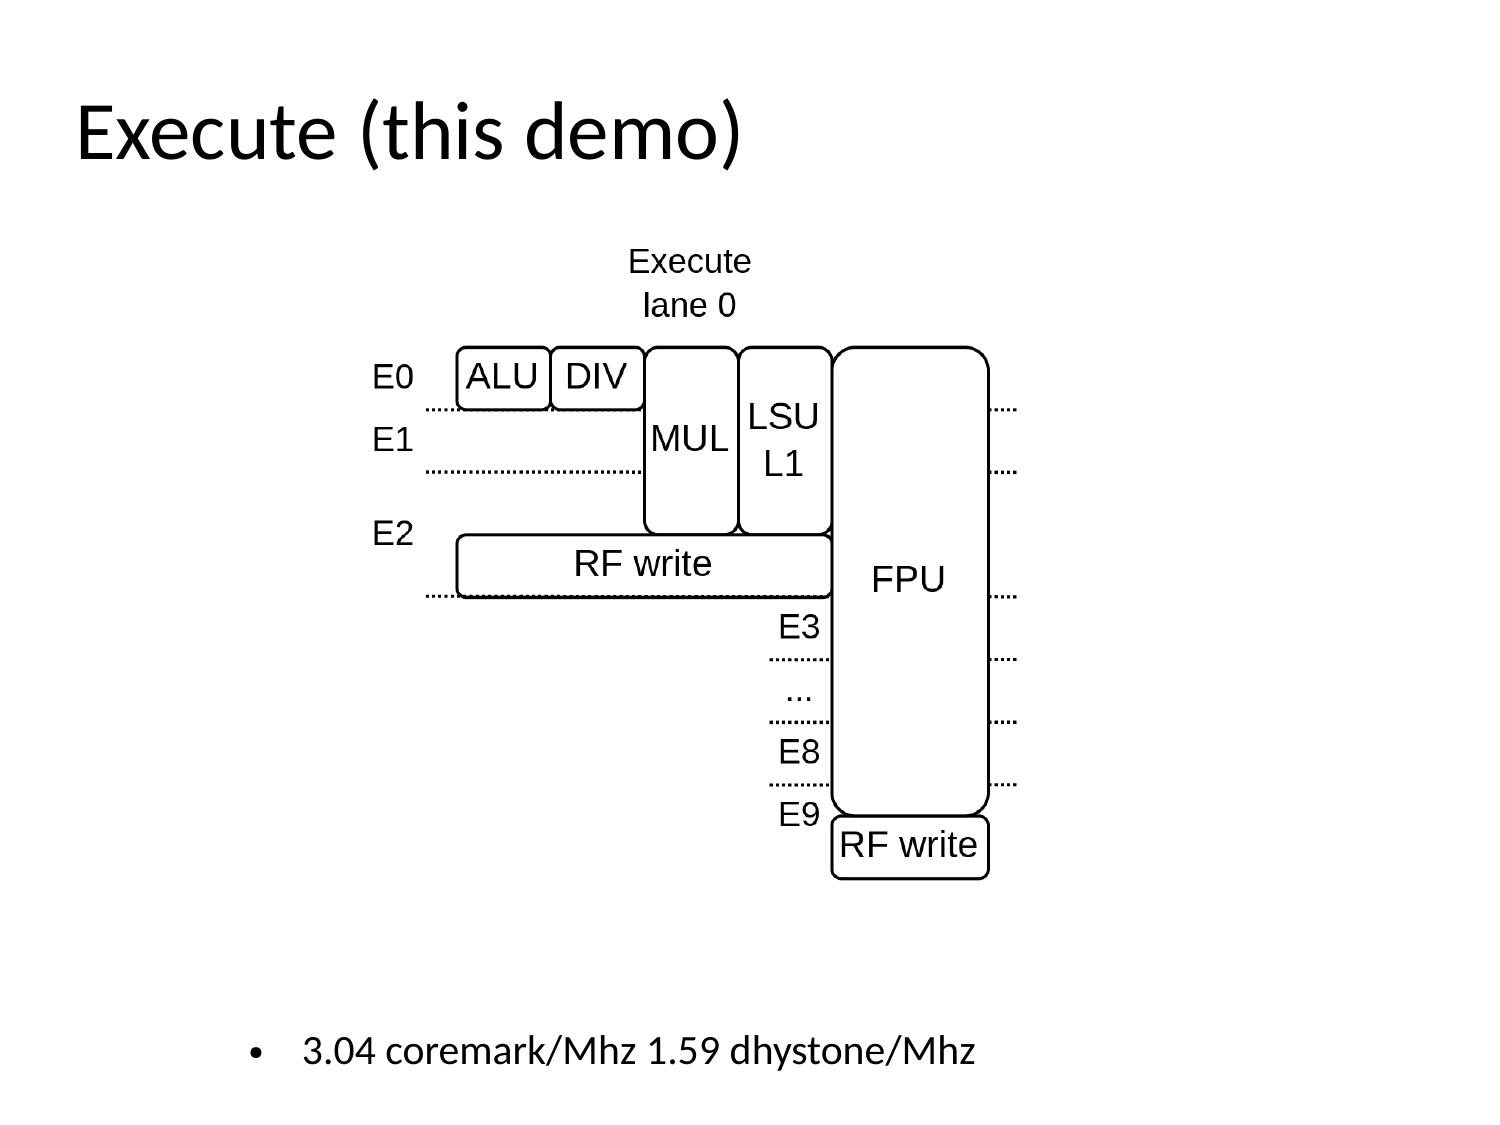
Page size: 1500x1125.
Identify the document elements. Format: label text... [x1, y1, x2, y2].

list 3.04 coremark/Mhz 1.59 dhystone/Mhz [230, 826, 1500, 1125]
title Execute (this demo) [74, 44, 1425, 233]
picture [330, 210, 1052, 910]
